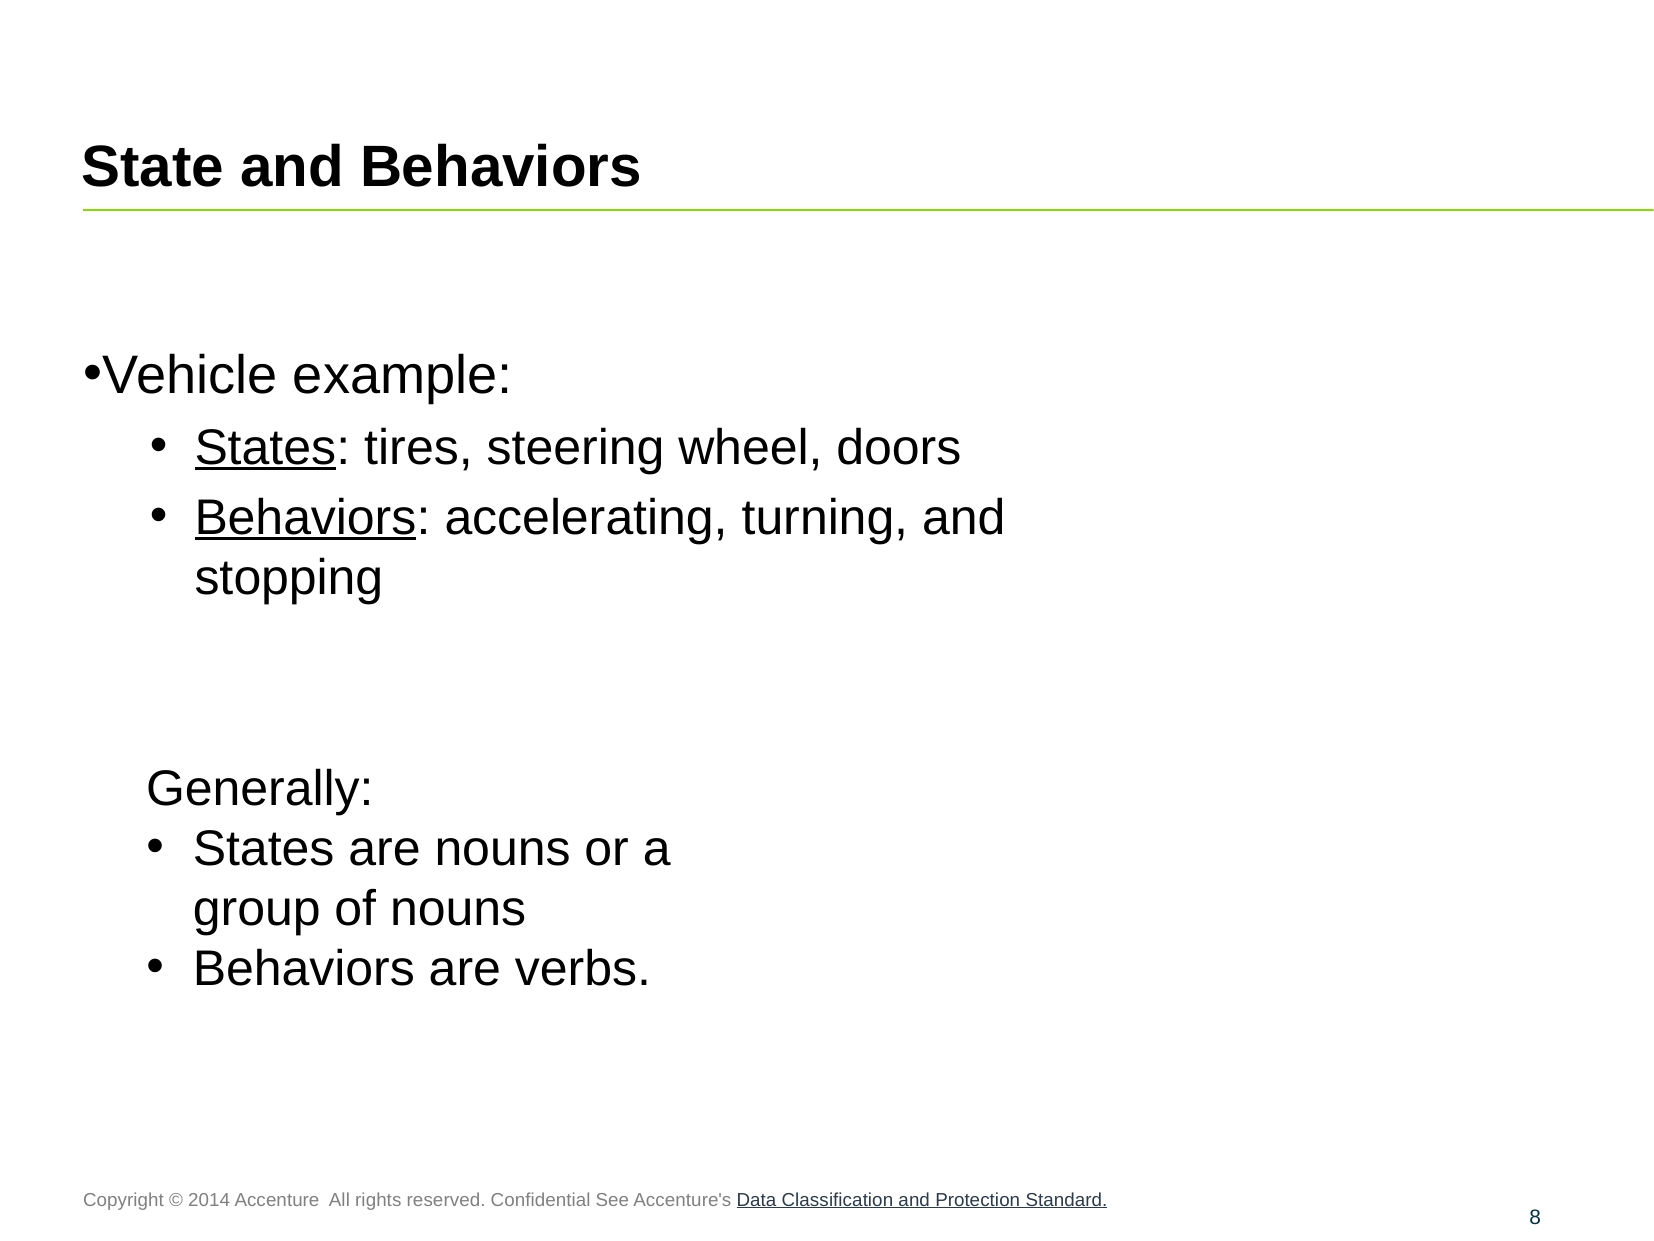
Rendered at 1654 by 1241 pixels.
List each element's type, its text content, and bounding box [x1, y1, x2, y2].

text_box 8 [1529, 1182, 1645, 1229]
title State and Behaviors [81, 56, 1654, 199]
list Vehicle example: States: tires, steering wheel, doors Behaviors: accelerating, turning, and stopping [84, 255, 1573, 1166]
text_box Generally: States are nouns or a group of nouns Behaviors are verbs. [131, 748, 772, 1003]
